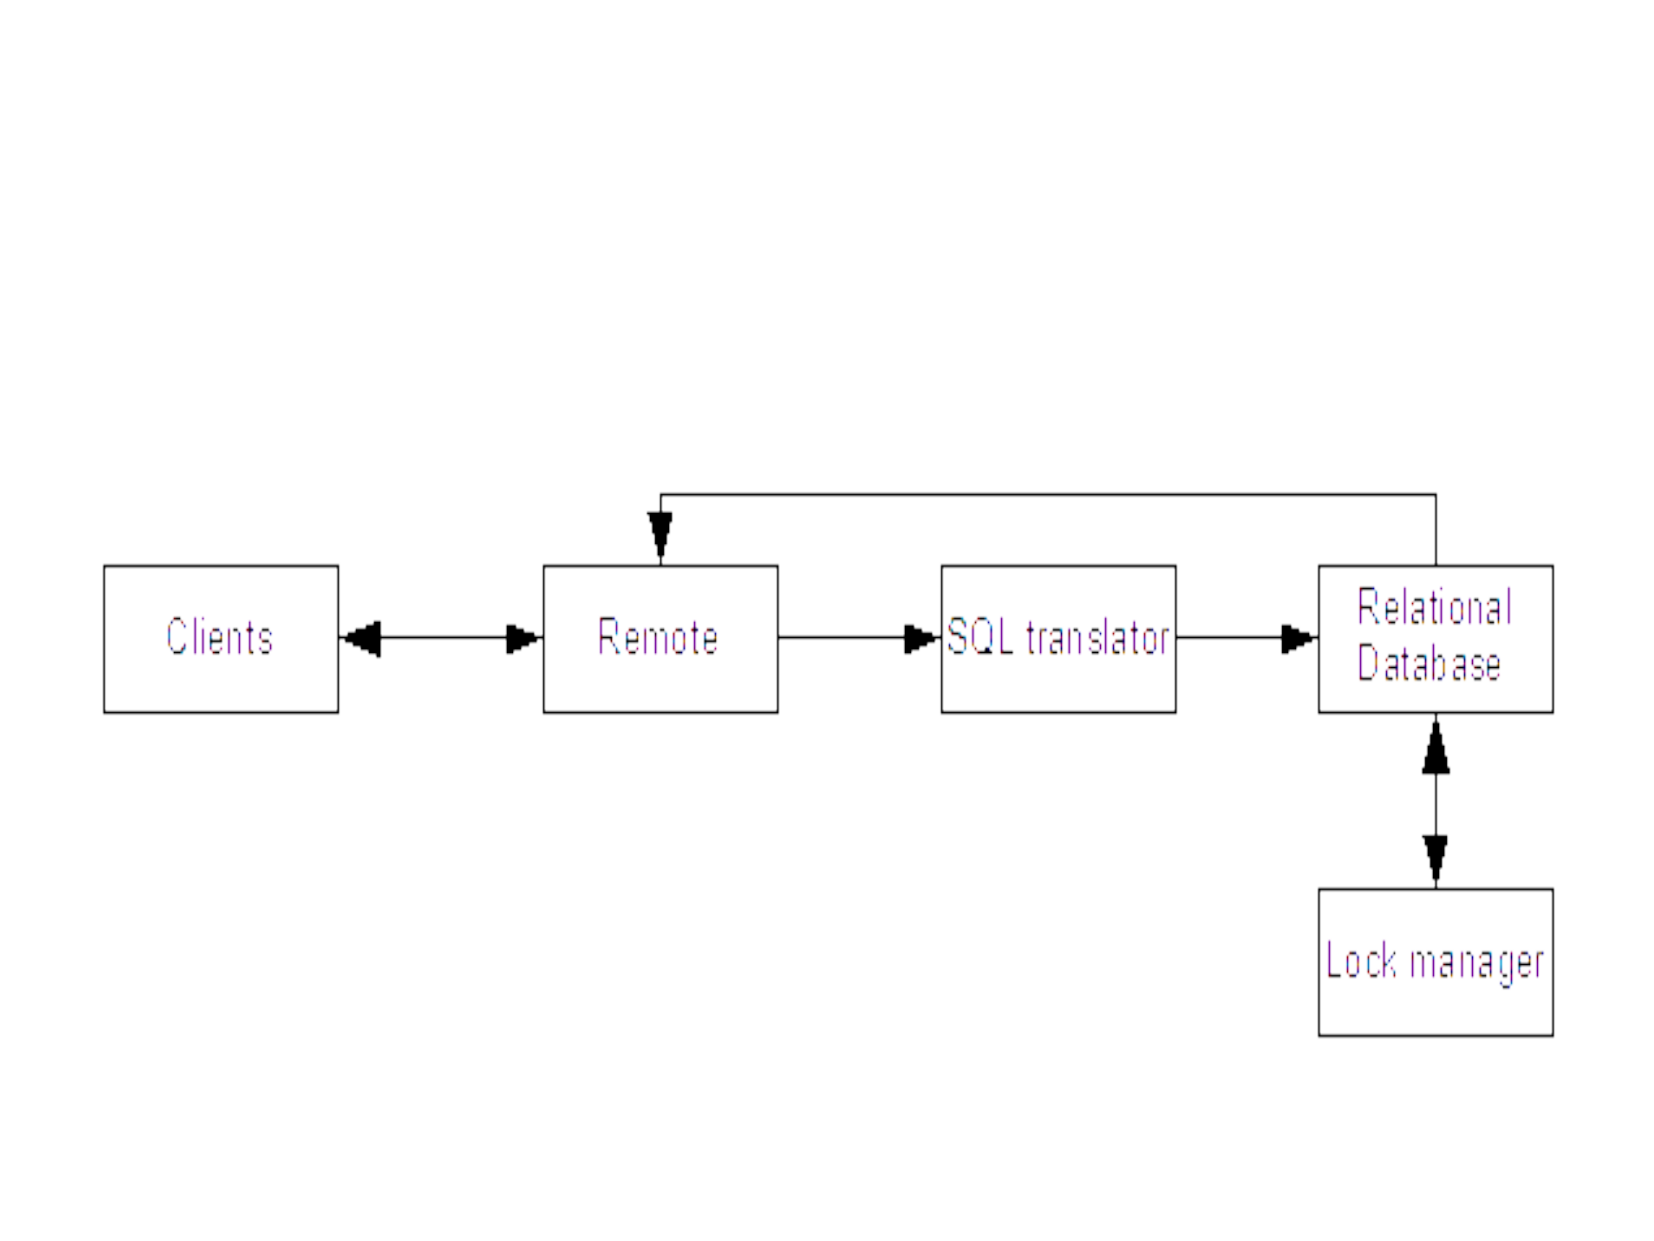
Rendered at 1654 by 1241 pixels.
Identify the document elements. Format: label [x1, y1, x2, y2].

picture [75, 449, 1576, 1088]
